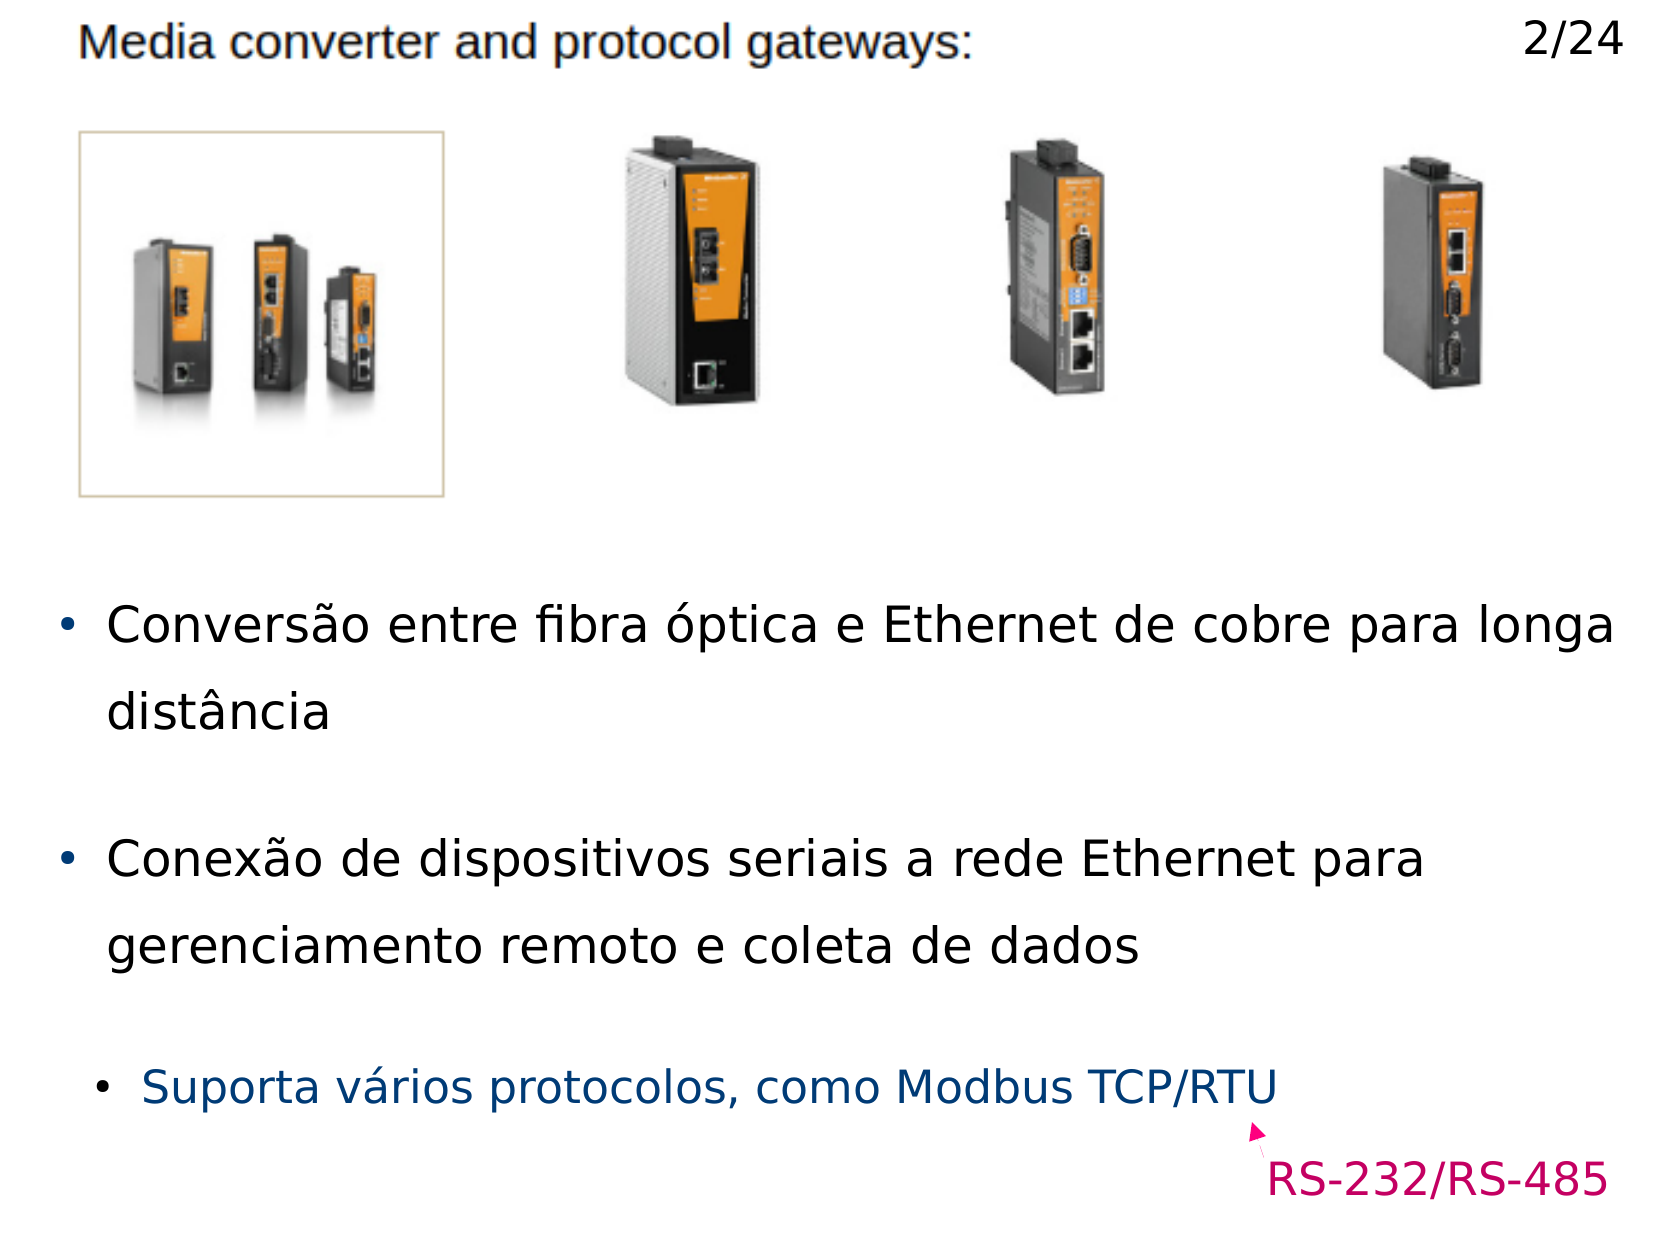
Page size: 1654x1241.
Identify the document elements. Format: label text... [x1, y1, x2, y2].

picture [72, 11, 1512, 520]
text_box RS-232/RS-485 [1251, 1145, 1627, 1214]
list Conversão entre fibra óptica e Ethernet de cobre para longa distância Conexão de dispositivos seriais a rede Ethernet para gerenciamento remoto e coleta de dados Suporta vários protocolos, como Modbus TCP/RTU [59, 566, 1625, 1211]
